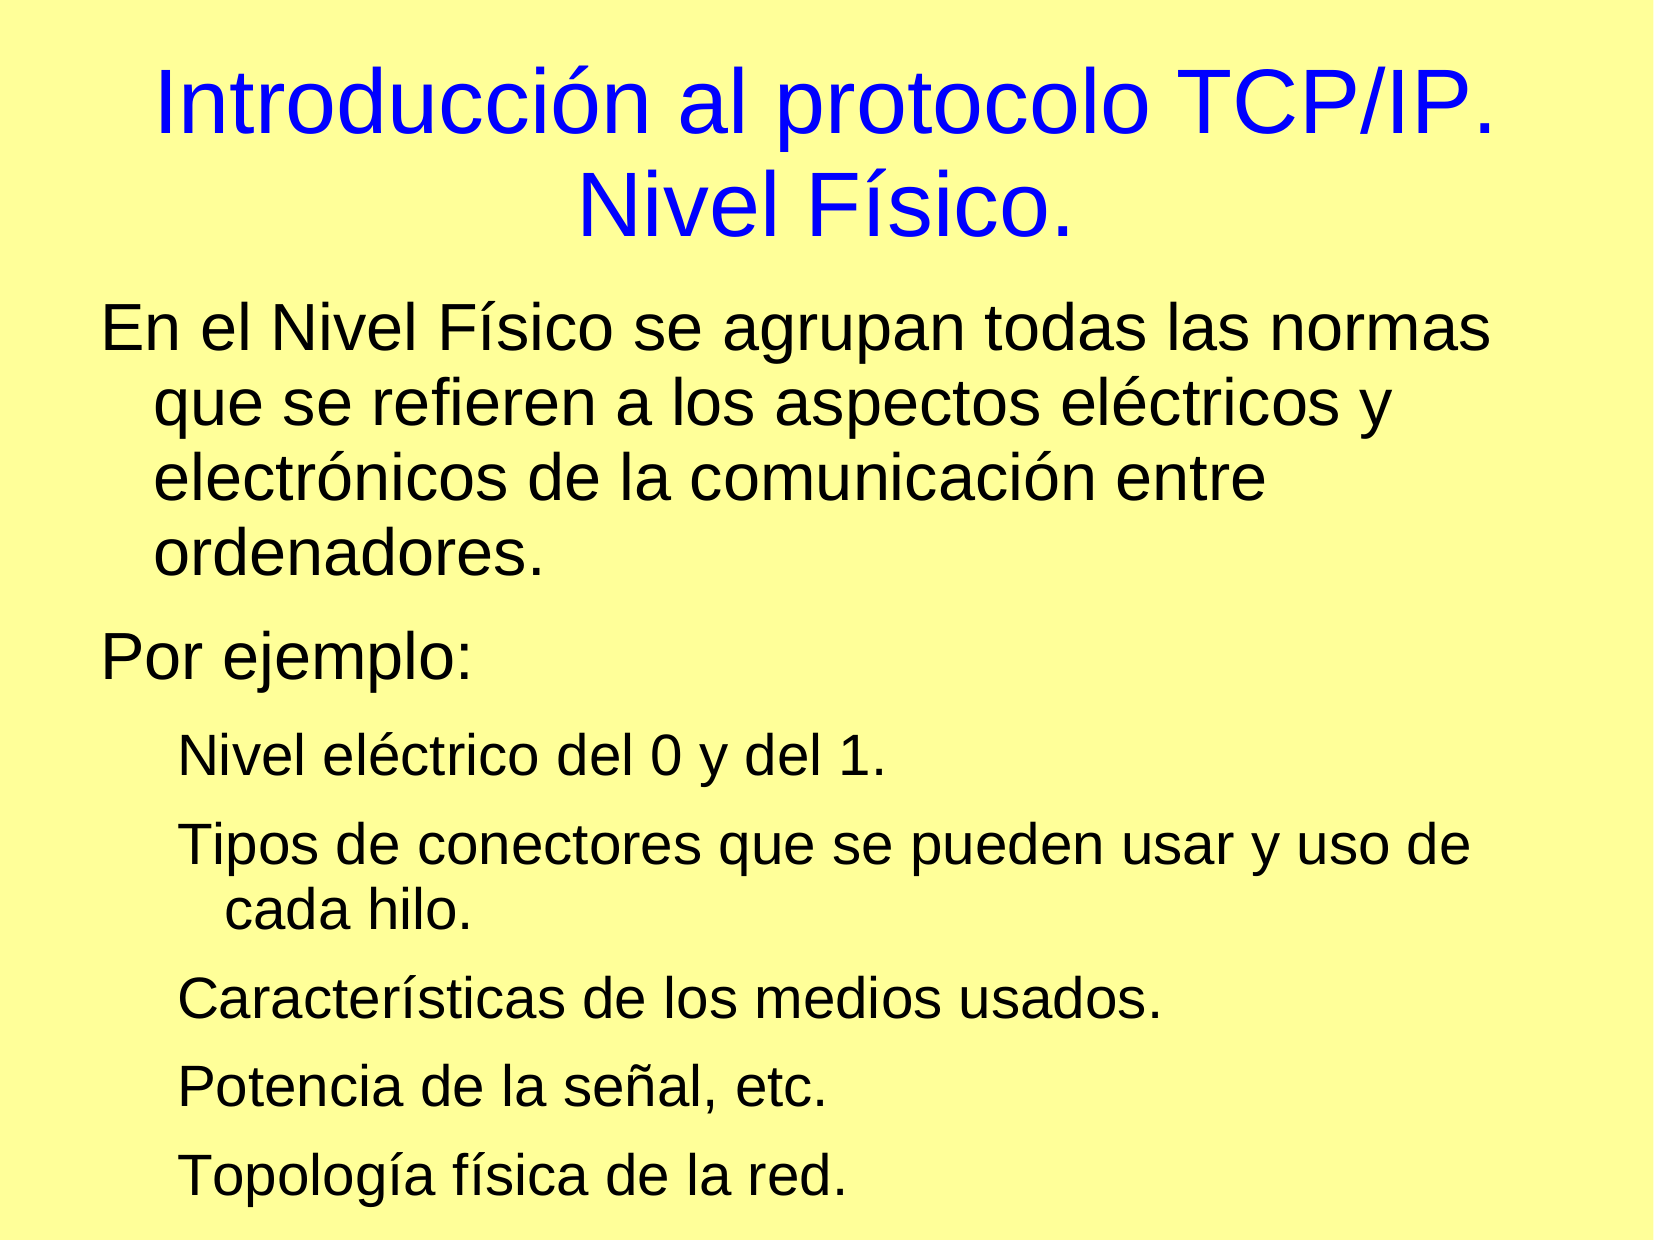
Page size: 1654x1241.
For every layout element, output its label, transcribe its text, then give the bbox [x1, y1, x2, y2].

title Introducción al protocolo TCP/IP. Nivel Físico. [82, 49, 1571, 257]
list En el Nivel Físico se agrupan todas las normas que se refieren a los aspectos eléctricos y electrónicos de la comunicación entre ordenadores. Por ejemplo: Nivel eléctrico del 0 y del 1. Tipos de conectores que se pueden usar y uso de cada hilo. Características de los medios usados. Potencia de la señal, etc. Topología física de la red. [82, 290, 1571, 1207]
